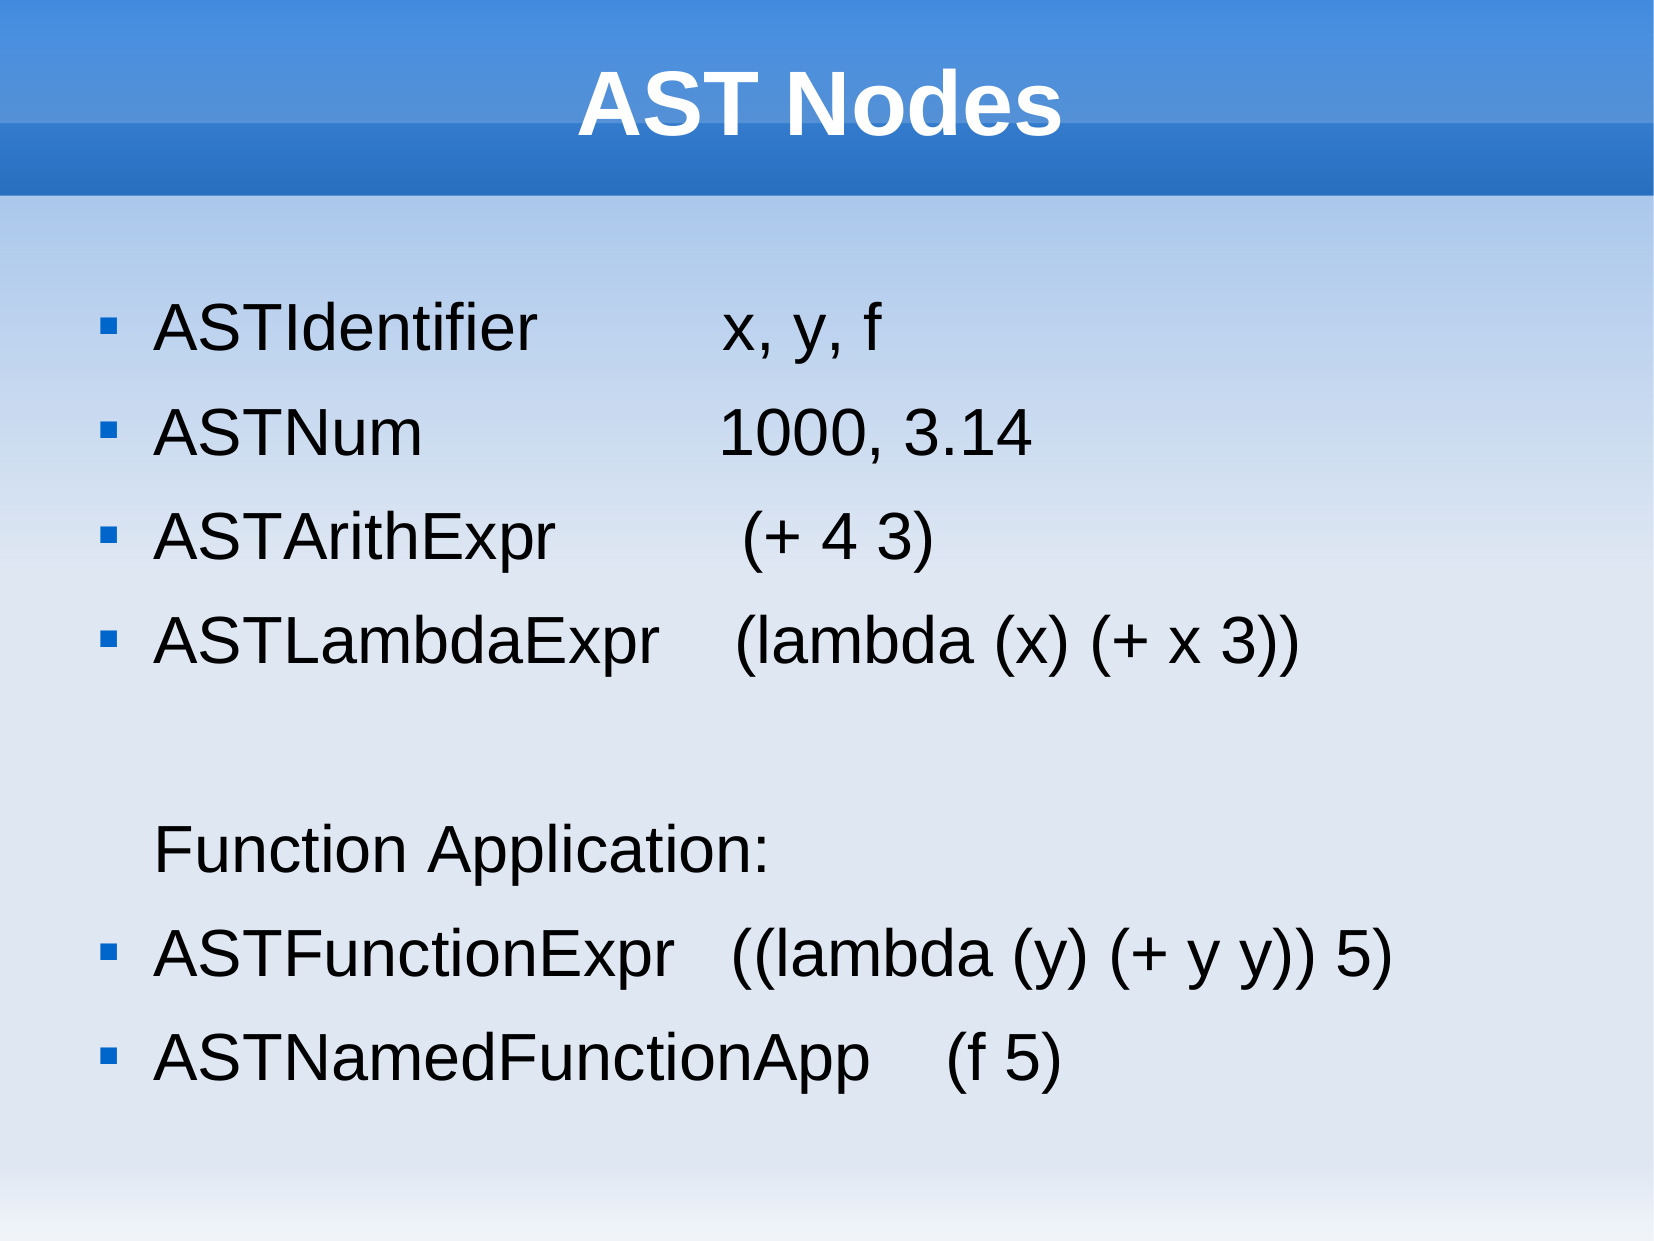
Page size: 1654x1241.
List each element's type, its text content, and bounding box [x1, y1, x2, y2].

list ASTIdentifier x, y, f ASTNum 1000, 3.14 ASTArithExpr (+ 4 3) ASTLambdaExpr (lambda (x) (+ x 3)) Function Application: ASTFunctionExpr ((lambda (y) (+ y y)) 5) ASTNamedFunctionApp (f 5) [82, 290, 1571, 1094]
title AST Nodes [76, 7, 1565, 200]
picture [0, 0, 1654, 1241]
